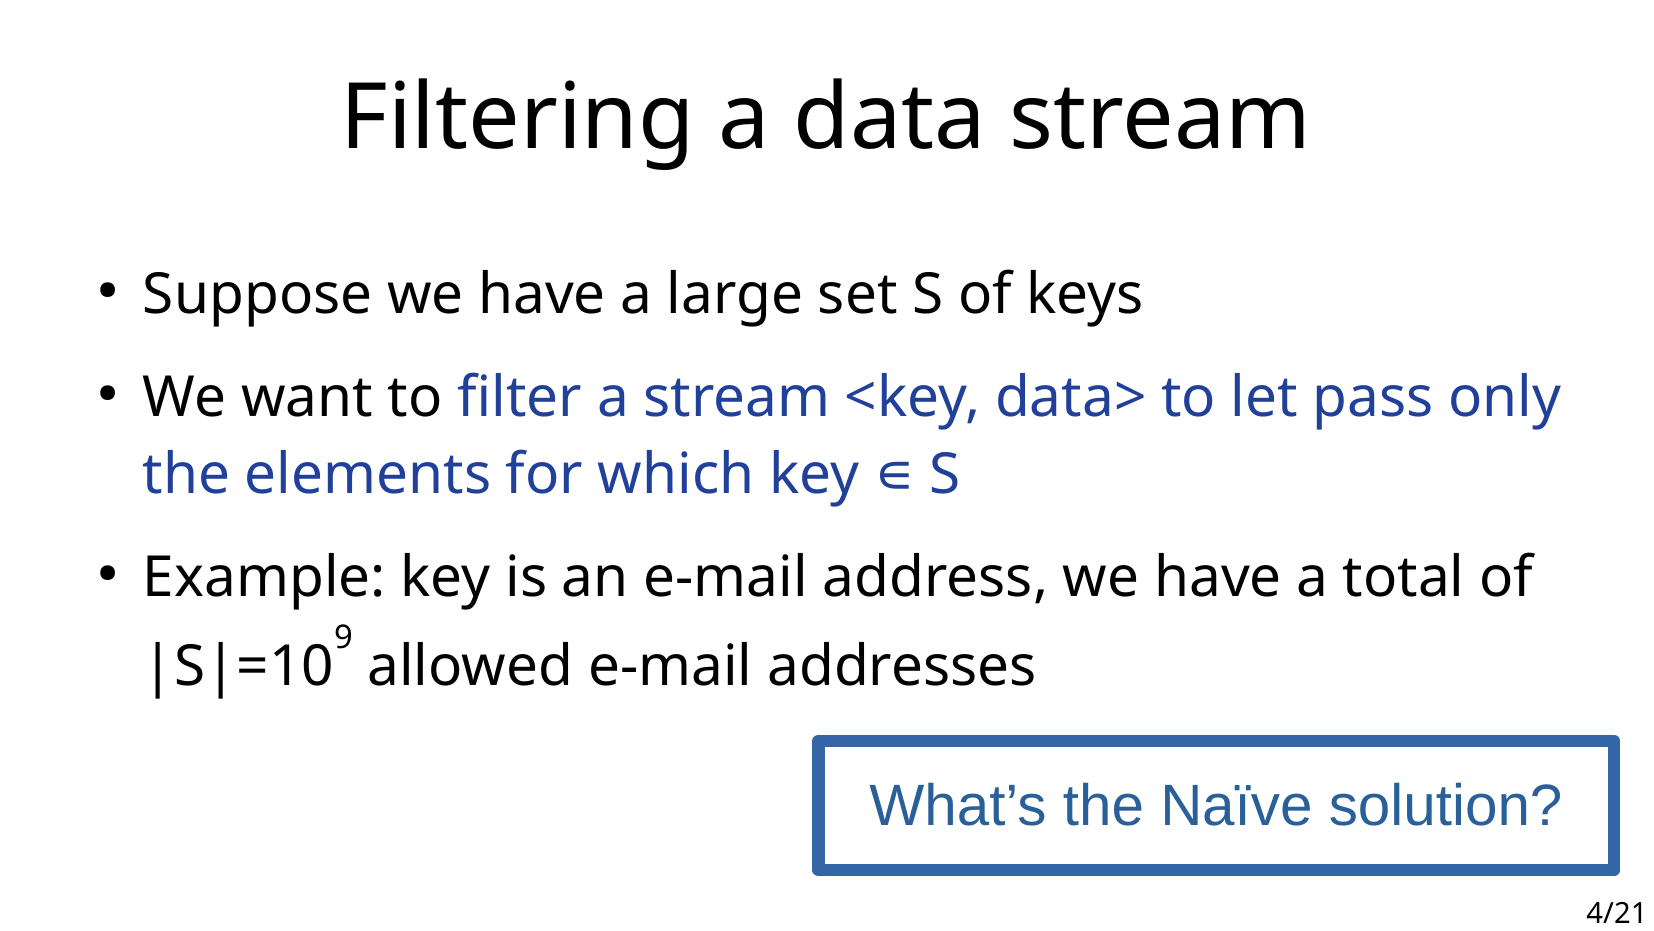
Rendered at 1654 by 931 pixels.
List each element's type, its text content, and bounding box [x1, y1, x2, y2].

list Suppose we have a large set S of keys We want to filter a stream <key, data> to let pass only the elements for which key ∊ S Example: key is an e-mail address, we have a total of |S|=109 allowed e-mail addresses [82, 253, 1571, 704]
text_box What’s the Naïve solution? [818, 740, 1614, 871]
title Filtering a data stream [82, 1, 1571, 226]
